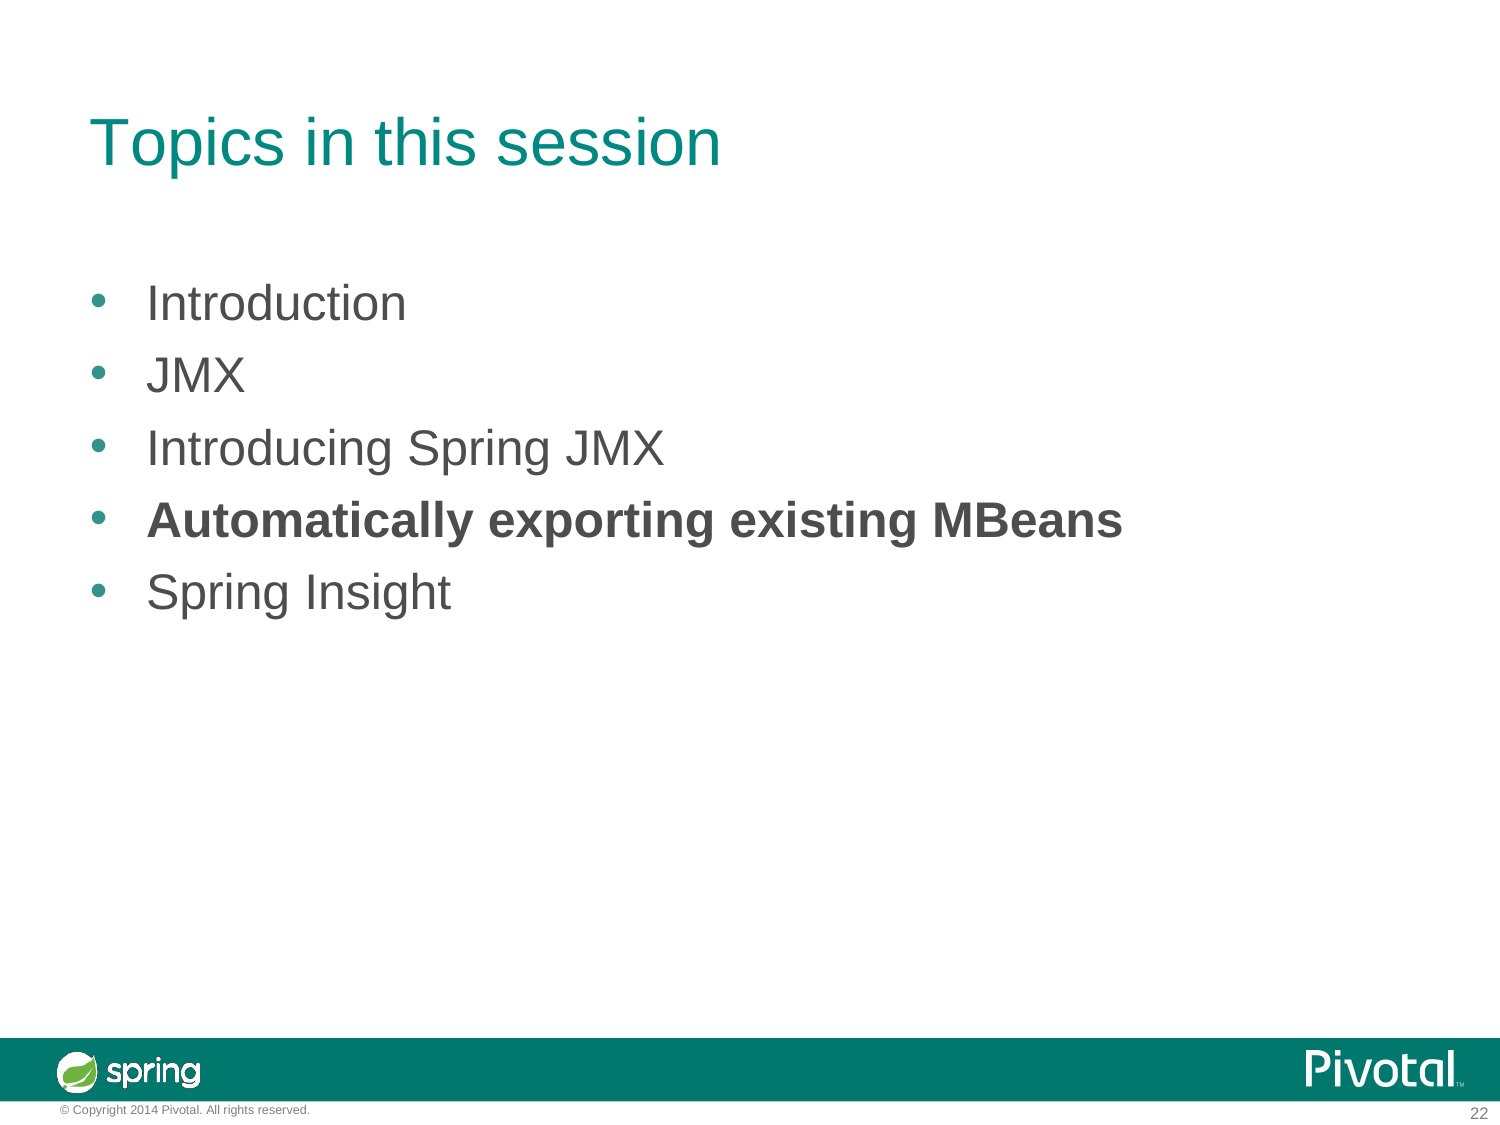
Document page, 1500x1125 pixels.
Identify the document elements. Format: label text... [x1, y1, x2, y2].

picture [1306, 1050, 1464, 1087]
title Topics in this session [75, 45, 1426, 233]
picture [32, 1041, 210, 1103]
list Introduction JMX Introducing Spring JMX Automatically exporting existing MBeans Spring Insight [75, 262, 1426, 1005]
